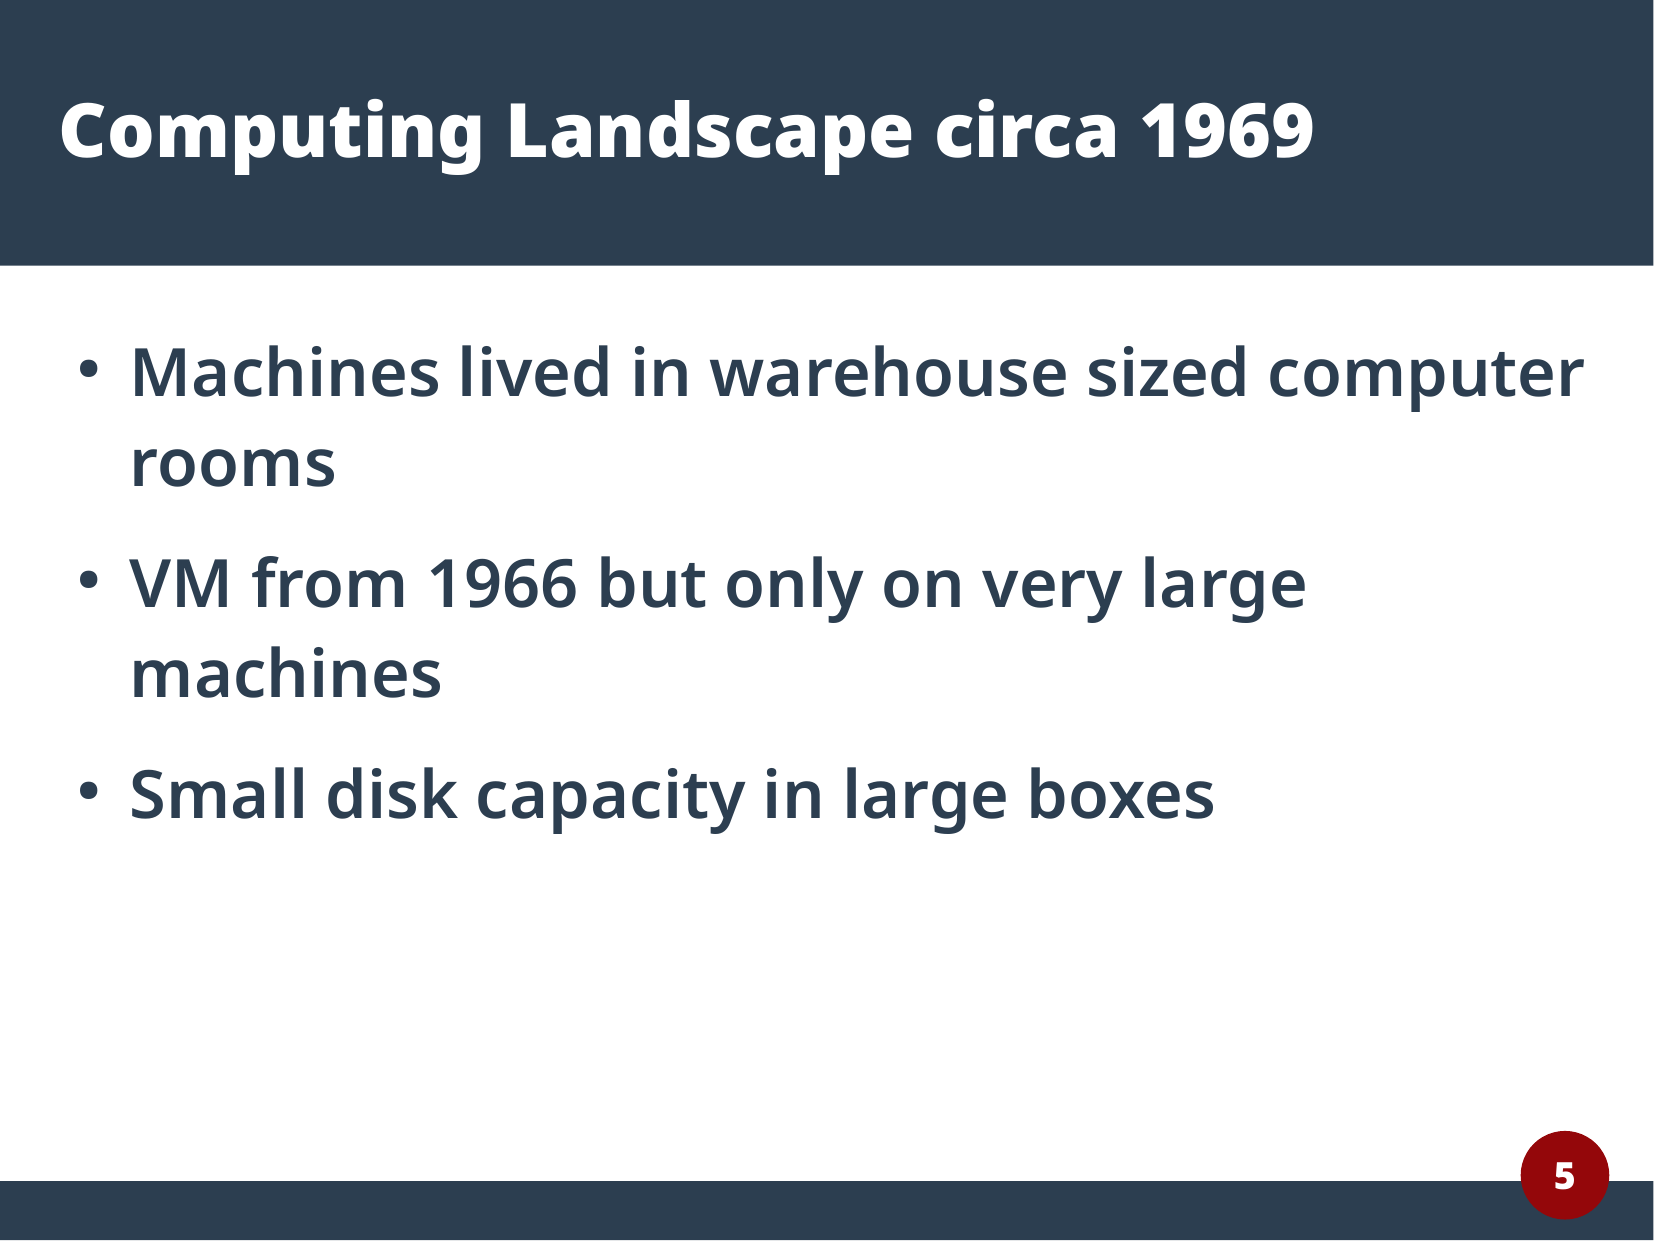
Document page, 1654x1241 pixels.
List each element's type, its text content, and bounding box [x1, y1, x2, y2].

title Computing Landscape circa 1969 [59, 49, 1595, 207]
list Machines lived in warehouse sized computer rooms VM from 1966 but only on very large machines Small disk capacity in large boxes [59, 324, 1595, 1152]
